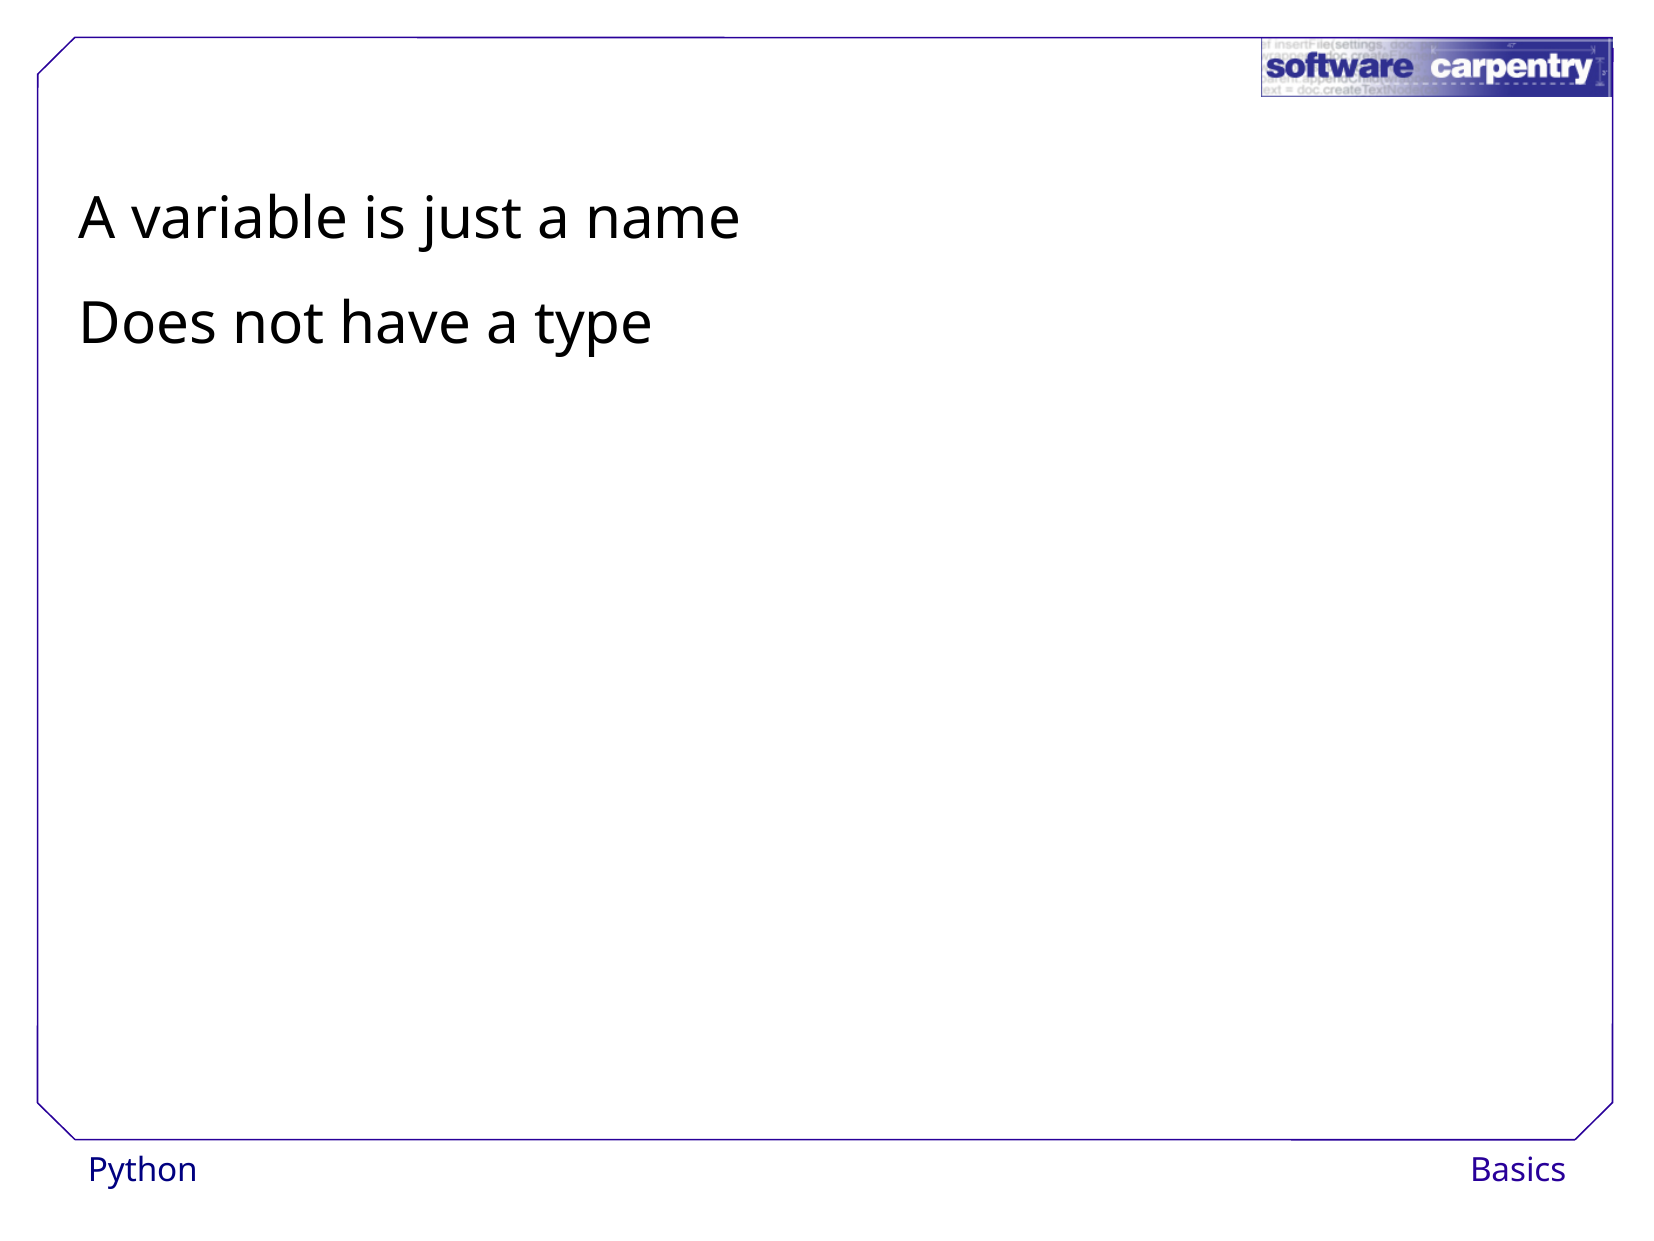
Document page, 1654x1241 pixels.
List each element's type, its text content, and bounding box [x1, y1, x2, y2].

picture [1261, 39, 1613, 97]
text_box A variable is just a name Does not have a type [63, 137, 907, 364]
